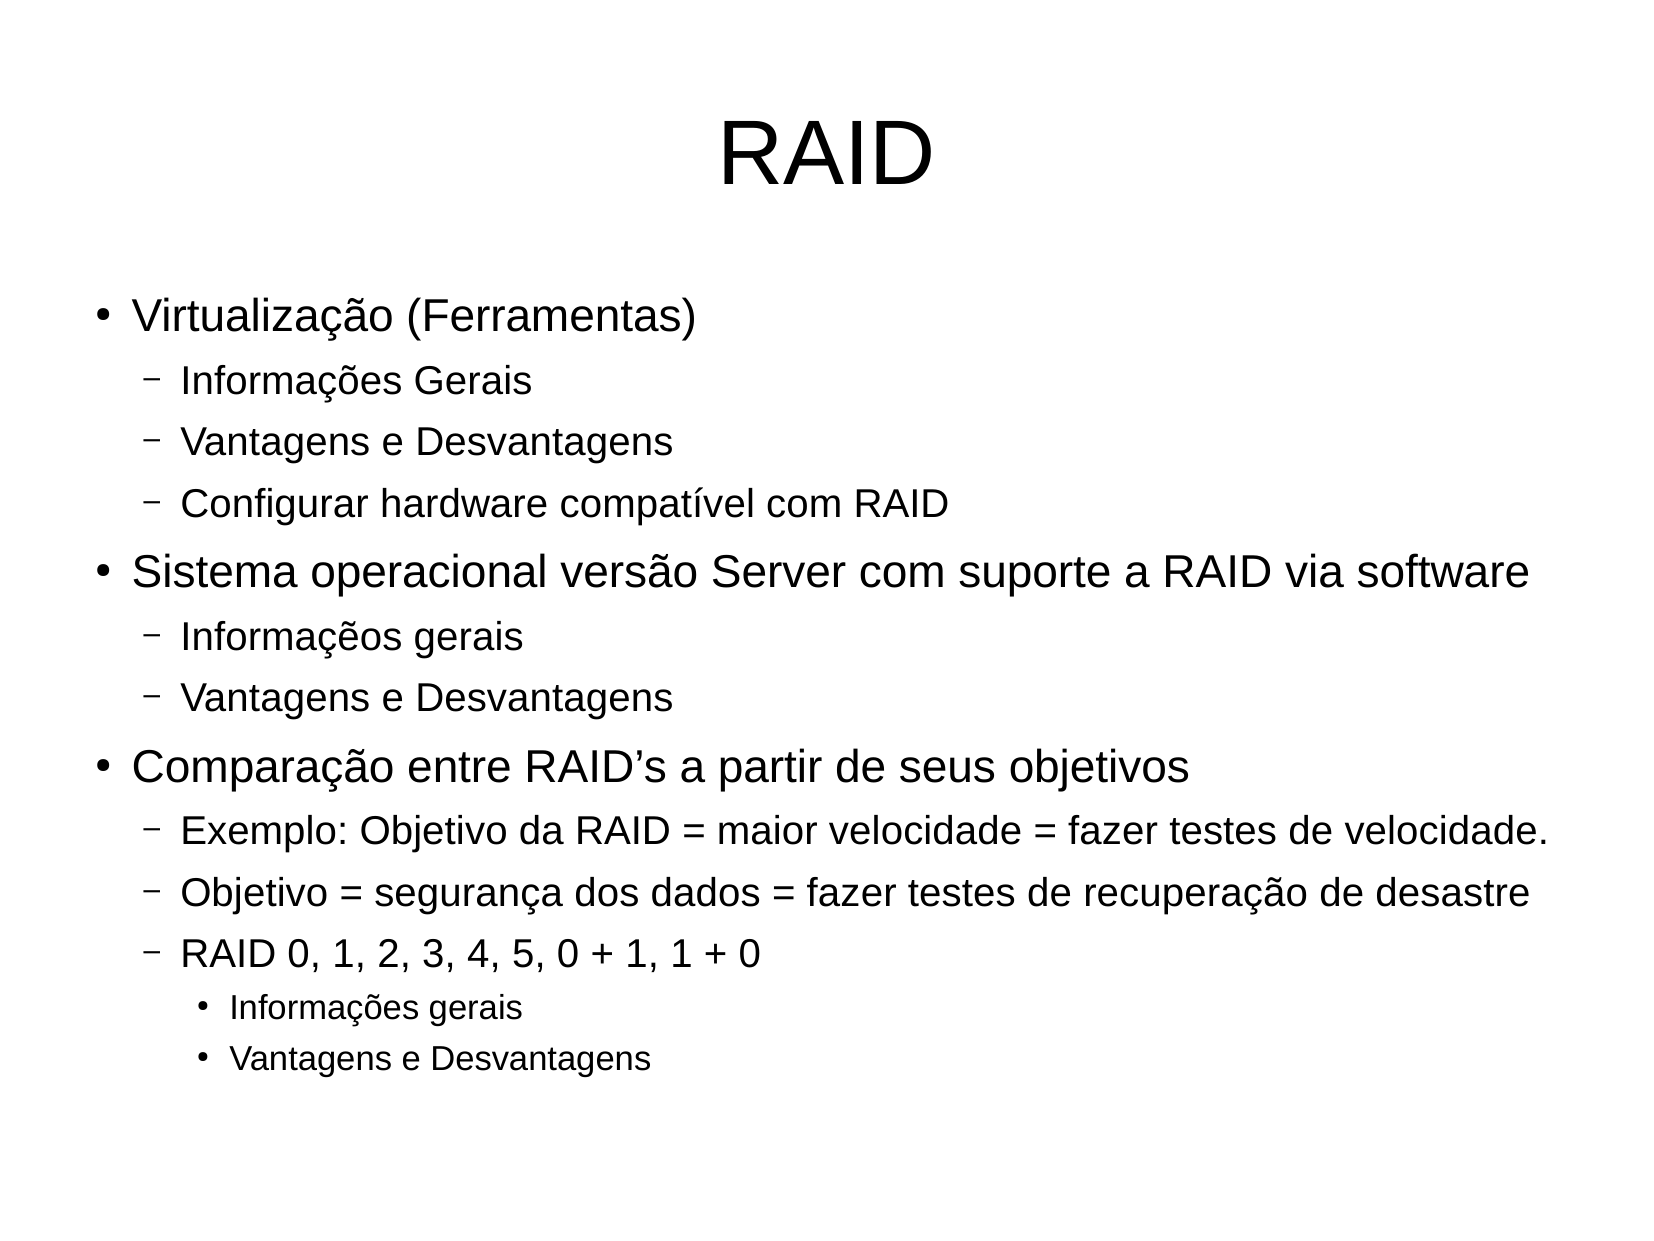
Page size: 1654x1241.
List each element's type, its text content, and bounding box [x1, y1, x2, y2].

title RAID [82, 49, 1571, 257]
list Virtualização (Ferramentas) Informações Gerais Vantagens e Desvantagens Configurar hardware compatível com RAID Sistema operacional versão Server com suporte a RAID via software Informaçẽos gerais Vantagens e Desvantagens Comparação entre RAID’s a partir de seus objetivos Exemplo: Objetivo da RAID = maior velocidade = fazer testes de velocidade. Objetivo = segurança dos dados = fazer testes de recuperação de desastre RAID 0, 1, 2, 3, 4, 5, 0 + 1, 1 + 0 Informações gerais Vantagens e Desvantagens [82, 290, 1571, 1182]
